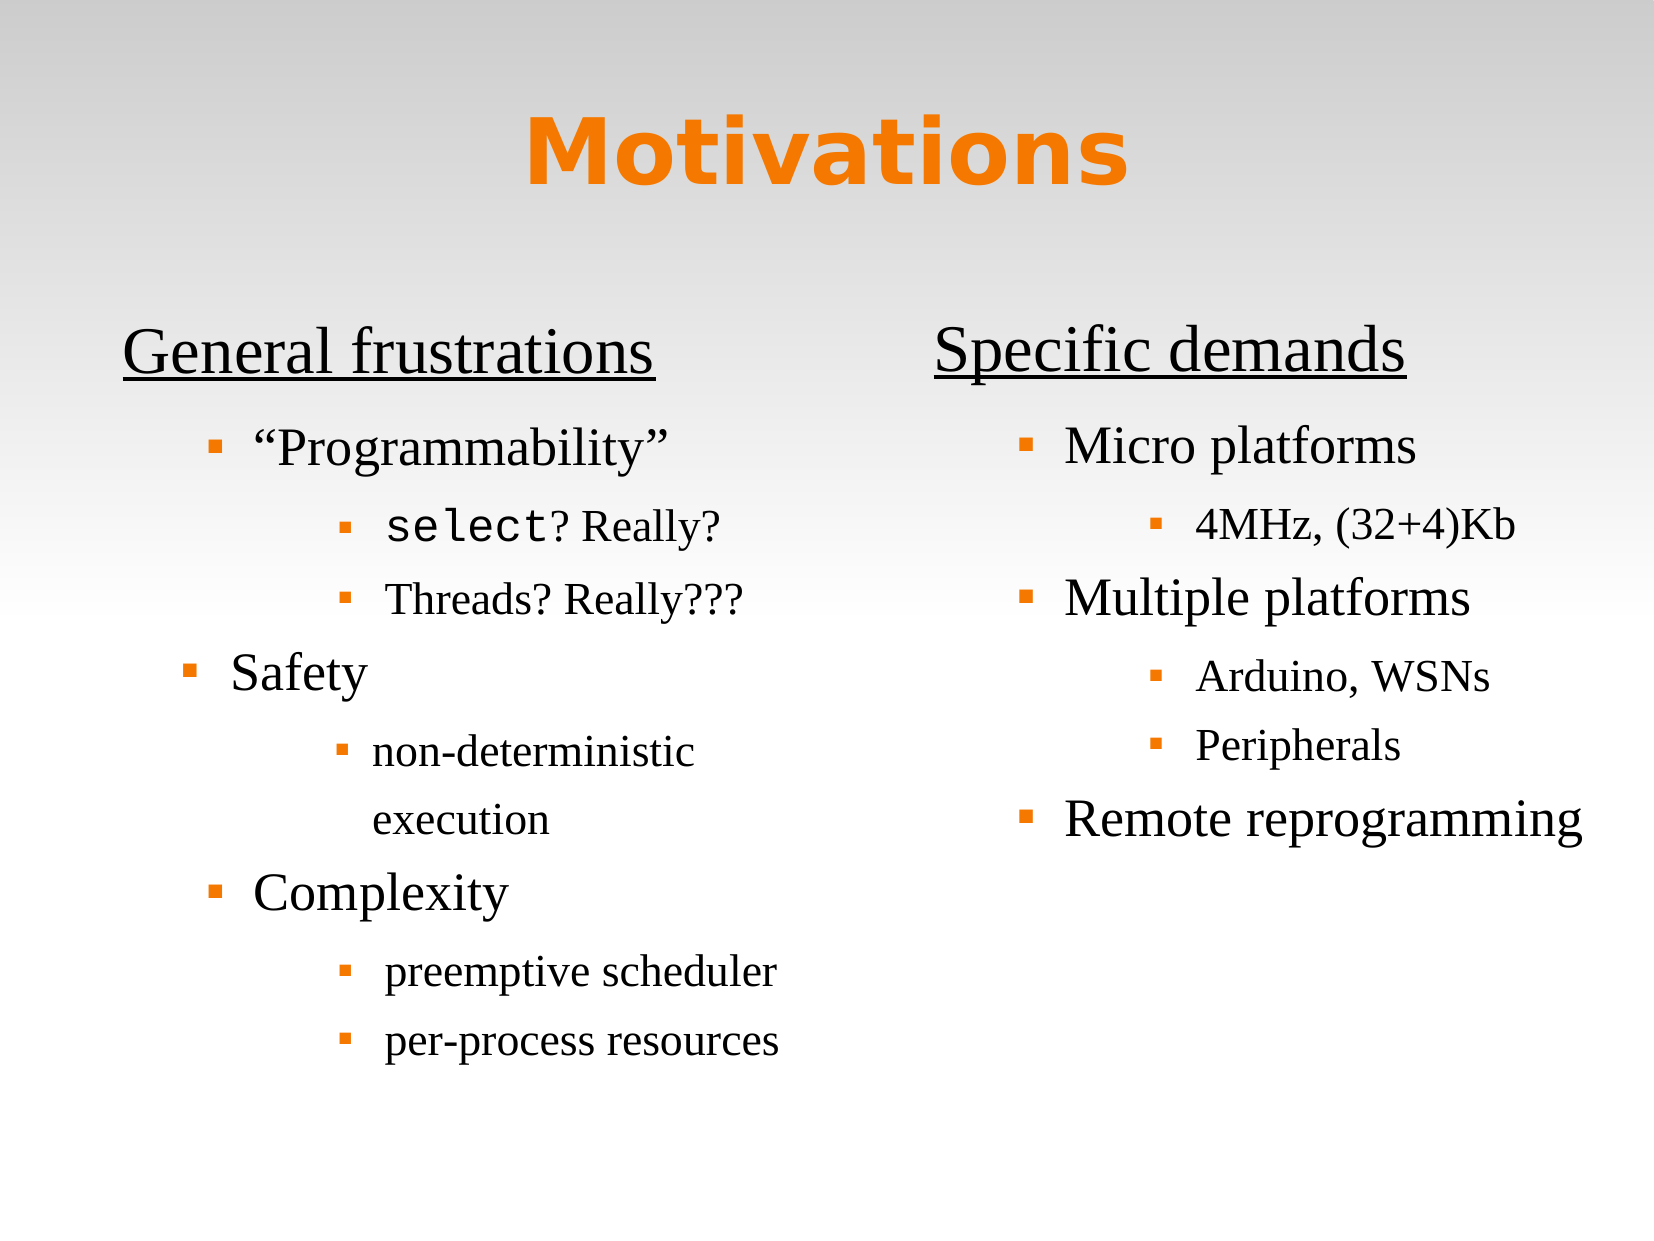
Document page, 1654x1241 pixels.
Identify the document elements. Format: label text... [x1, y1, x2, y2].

title Motivations [82, 49, 1571, 257]
list General frustrations “Programmability” select? Really? Threads? Really??? Safety non-deterministic execution Complexity preemptive scheduler per-process resources [0, 313, 1027, 1133]
list Specific demands Micro platforms 4MHz, (32+4)Kb Multiple platforms Arduino, WSNs Peripherals Remote reprogramming [757, 311, 1654, 1131]
